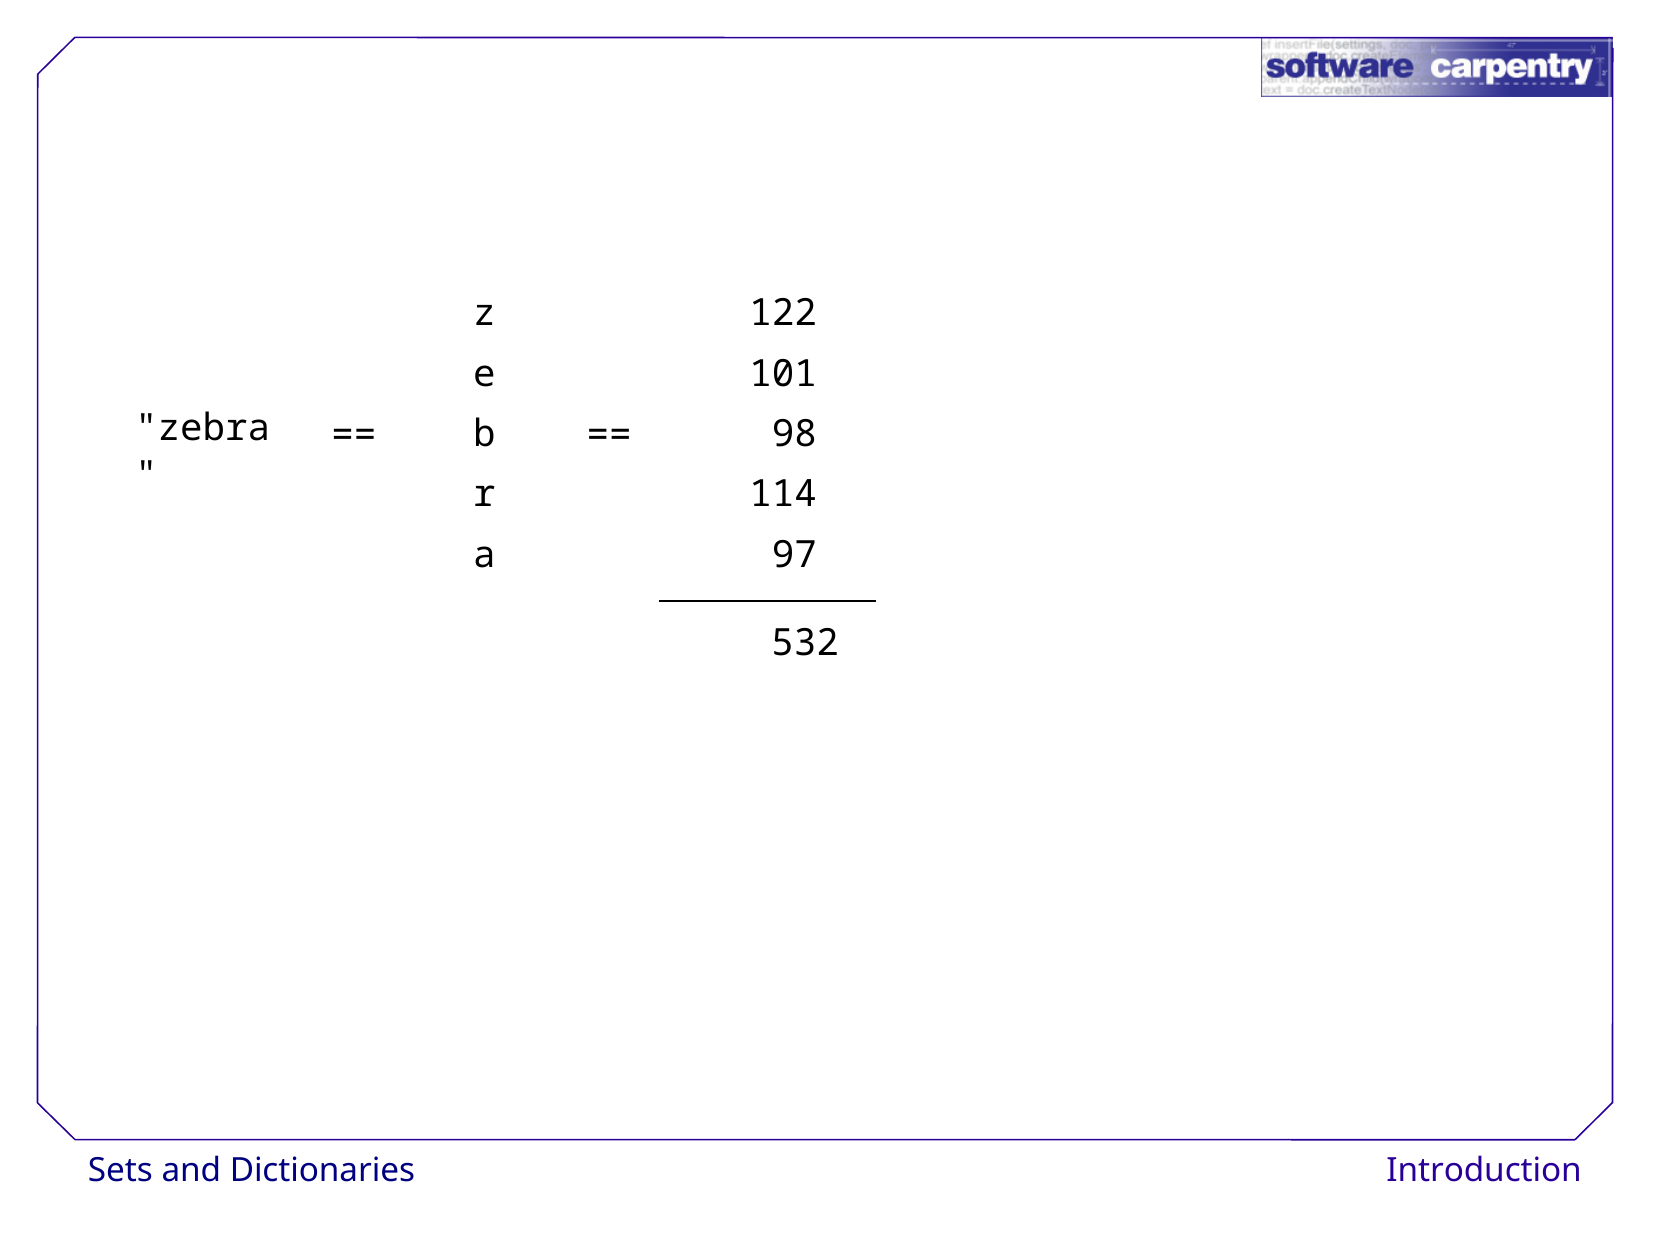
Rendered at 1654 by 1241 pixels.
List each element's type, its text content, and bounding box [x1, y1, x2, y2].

picture [1261, 39, 1613, 97]
table_header 122 [706, 280, 831, 341]
text_box == [269, 393, 439, 469]
table_cell r [458, 462, 518, 522]
text_box "zebra" [117, 393, 269, 469]
text_box == [524, 393, 694, 469]
table_cell b [458, 401, 518, 462]
text_box 532 [753, 602, 857, 678]
table_cell a [458, 522, 518, 583]
table_cell e [458, 341, 518, 401]
table_cell 98 [706, 401, 831, 462]
table_header z [458, 280, 518, 341]
table_cell 101 [706, 341, 831, 401]
table_cell 114 [706, 462, 831, 522]
table_cell 97 [706, 522, 831, 583]
